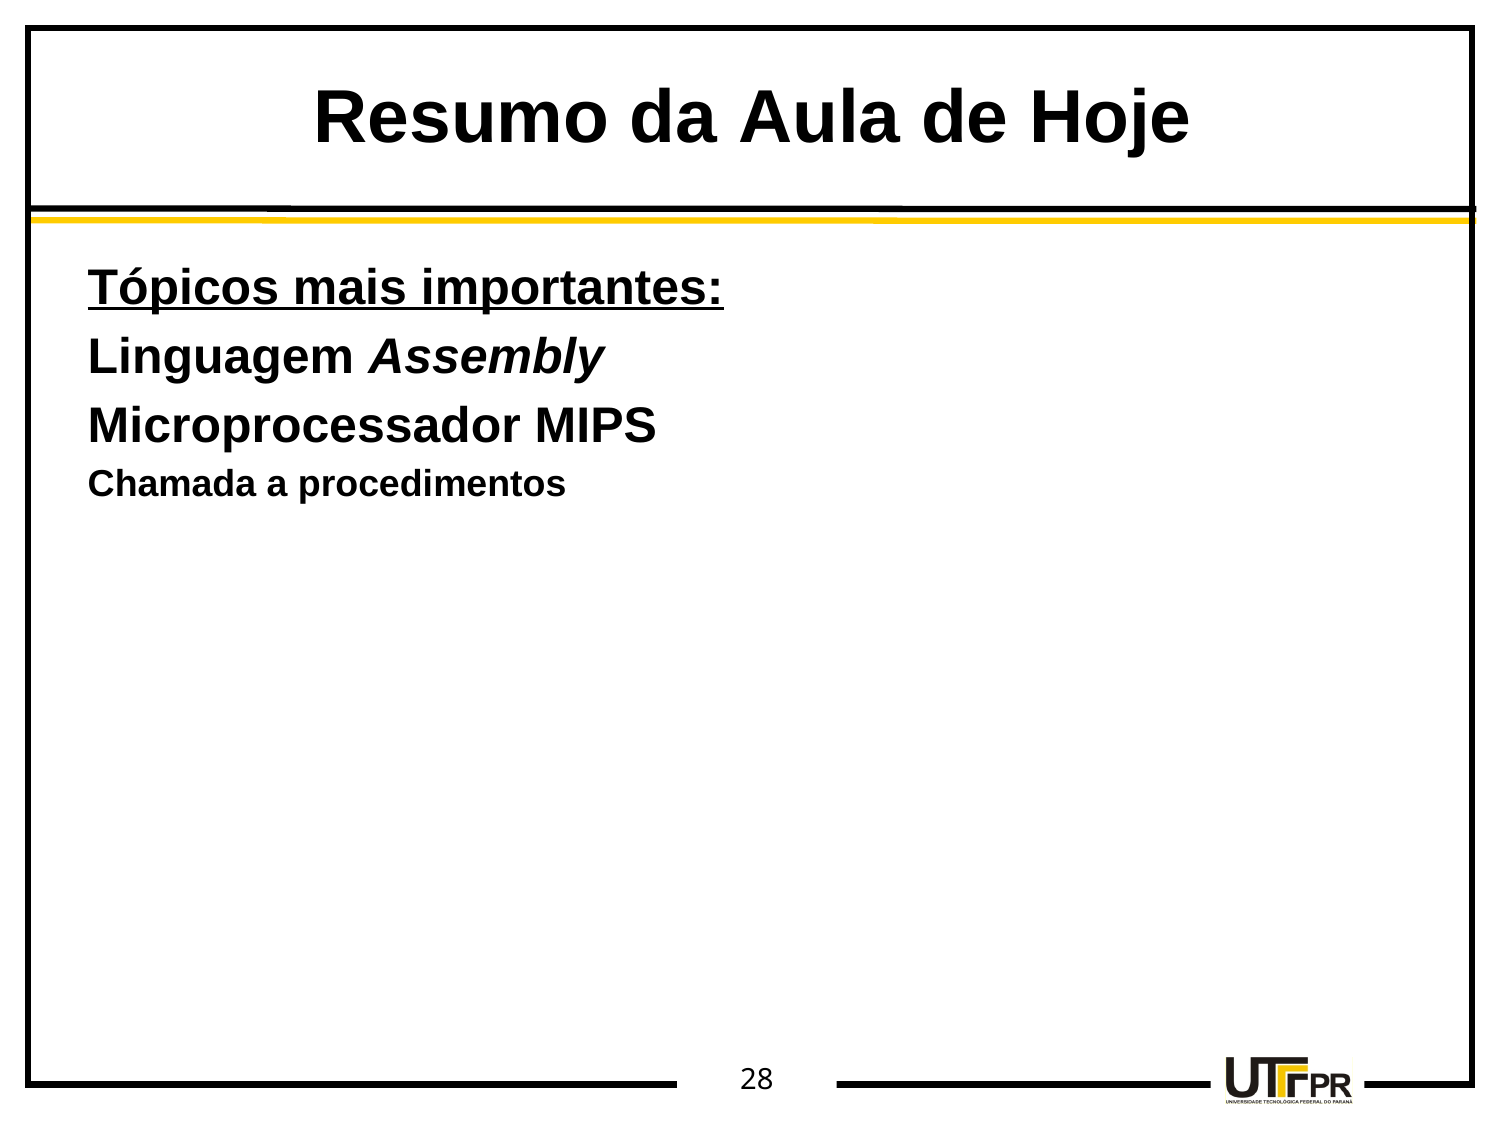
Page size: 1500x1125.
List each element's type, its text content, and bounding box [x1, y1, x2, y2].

list Tópicos mais importantes: Linguagem Assembly Microprocessador MIPS Chamada a procedimentos [72, 257, 1428, 1027]
picture [1225, 1057, 1353, 1104]
title Resumo da Aula de Hoje [29, 29, 1477, 207]
